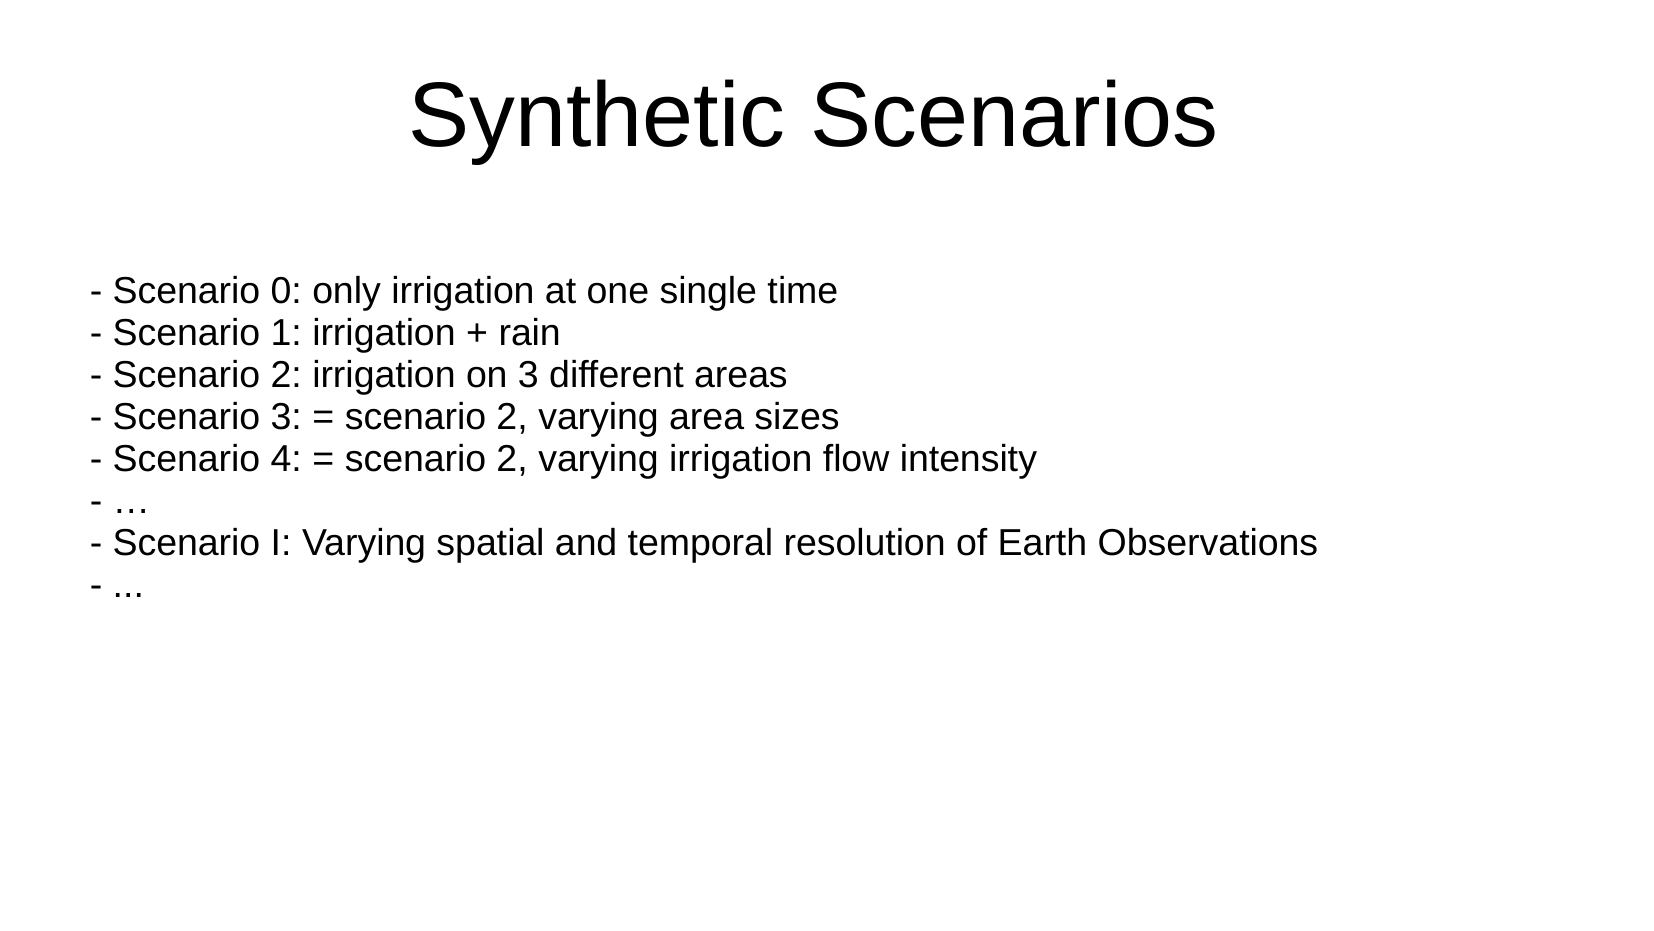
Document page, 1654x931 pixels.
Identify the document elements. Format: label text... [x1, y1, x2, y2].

title Synthetic Scenarios [82, 12, 1571, 218]
text_box - Scenario 0: only irrigation at one single time - Scenario 1: irrigation + rain - Scenario 2: irrigation on 3 different areas - Scenario 3: = scenario 2, varying area sizes - Scenario 4: = scenario 2, varying irrigation flow intensity - … - Scenario I: Varying spatial and temporal resolution of Earth Observations - ... [75, 262, 1576, 656]
